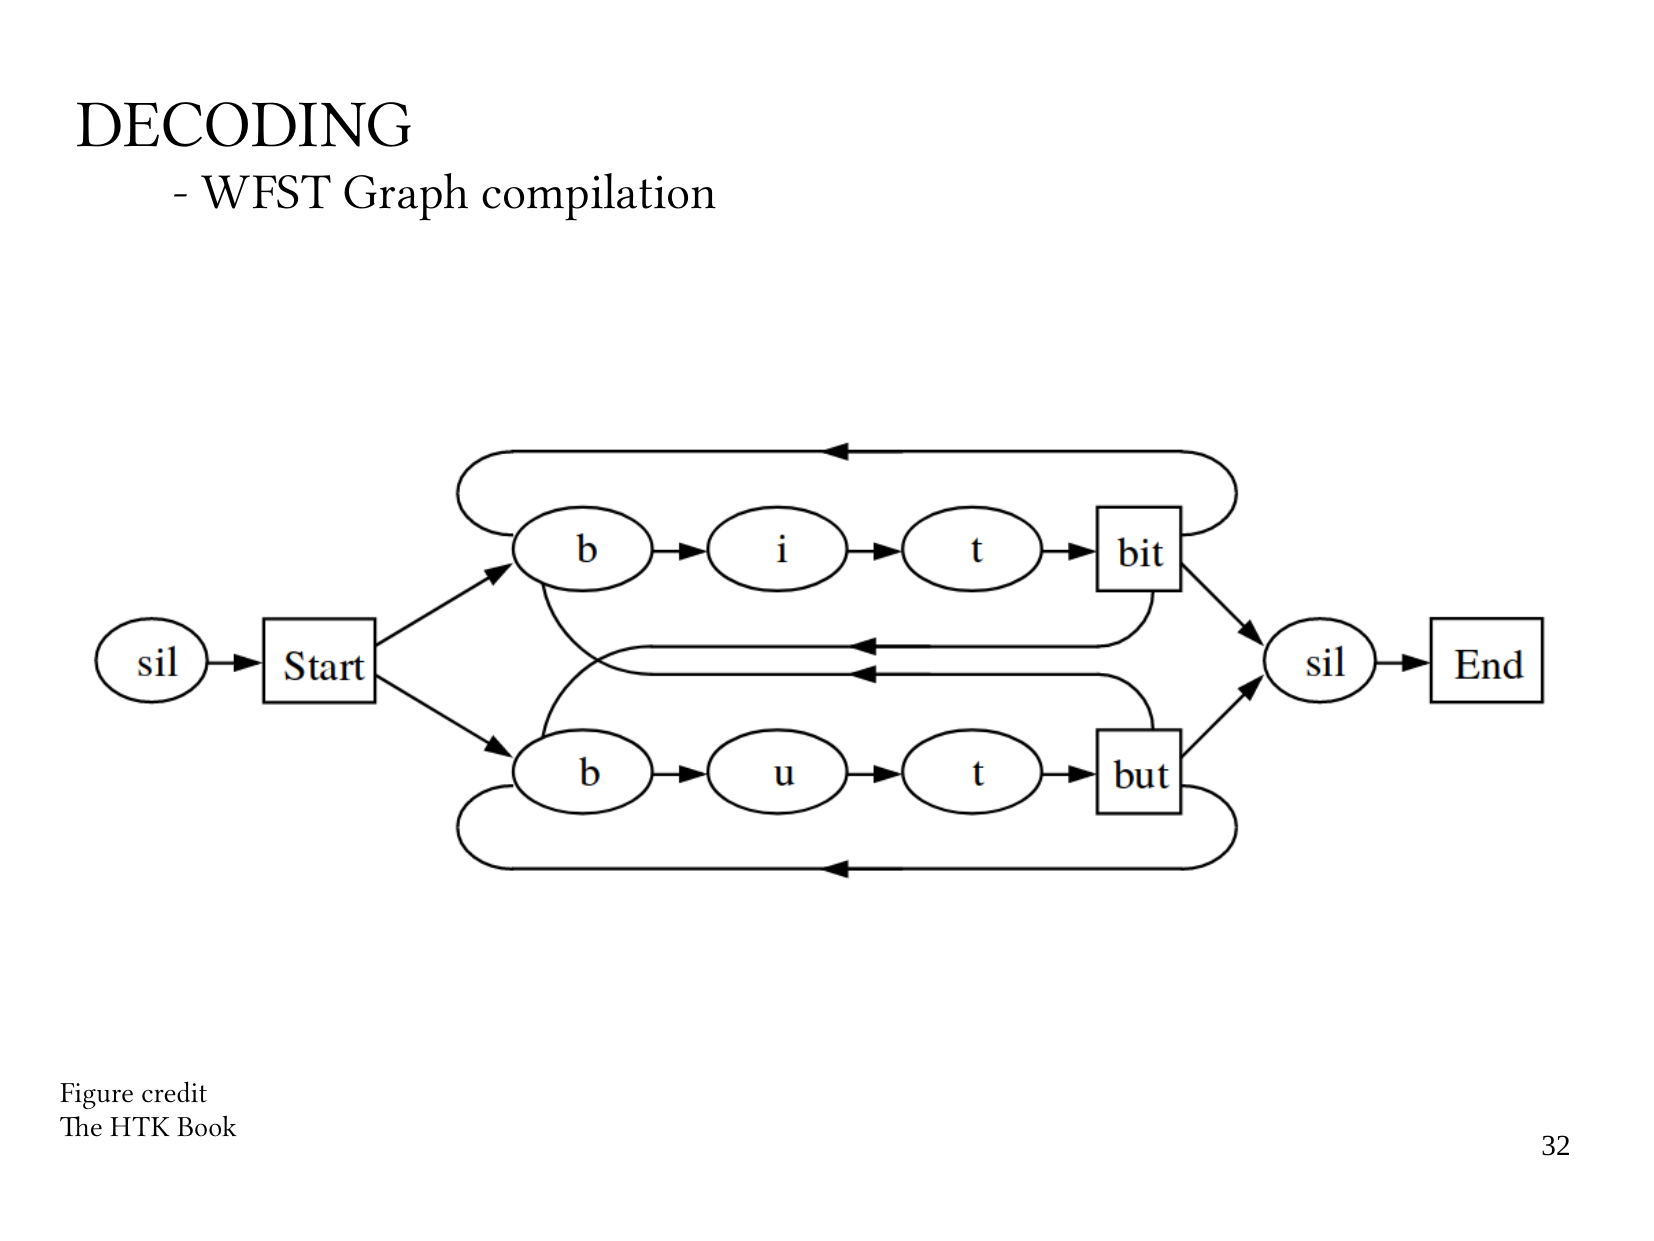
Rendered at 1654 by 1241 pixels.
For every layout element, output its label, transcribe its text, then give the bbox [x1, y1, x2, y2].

subtitle DECODING - WFST Graph compilation FEATURE EXTRACTION - Sliding window feature extraction GMM MONOPHONE TRAINING - Flat-start - Baum-Welch re-estimation GMM TRIPHONE TRAINING - Phonetic decision tree - Baum-Welch re-estimation Figure credit The HTK Book - Gradient descent via backprop [60, 72, 1549, 343]
subtitle DECODING - WFST Graph compilation FEATURE EXTRACTION - Sliding window feature extraction GMM MONOPHONE TRAINING - Flat-start - Baum-Welch re-estimation GMM TRIPHONE TRAINING - Phonetic decision tree - Baum-Welch re-estimation Figure credit The HTK Book - Gradient descent via backprop [60, 975, 1549, 1216]
picture [0, 343, 1641, 975]
